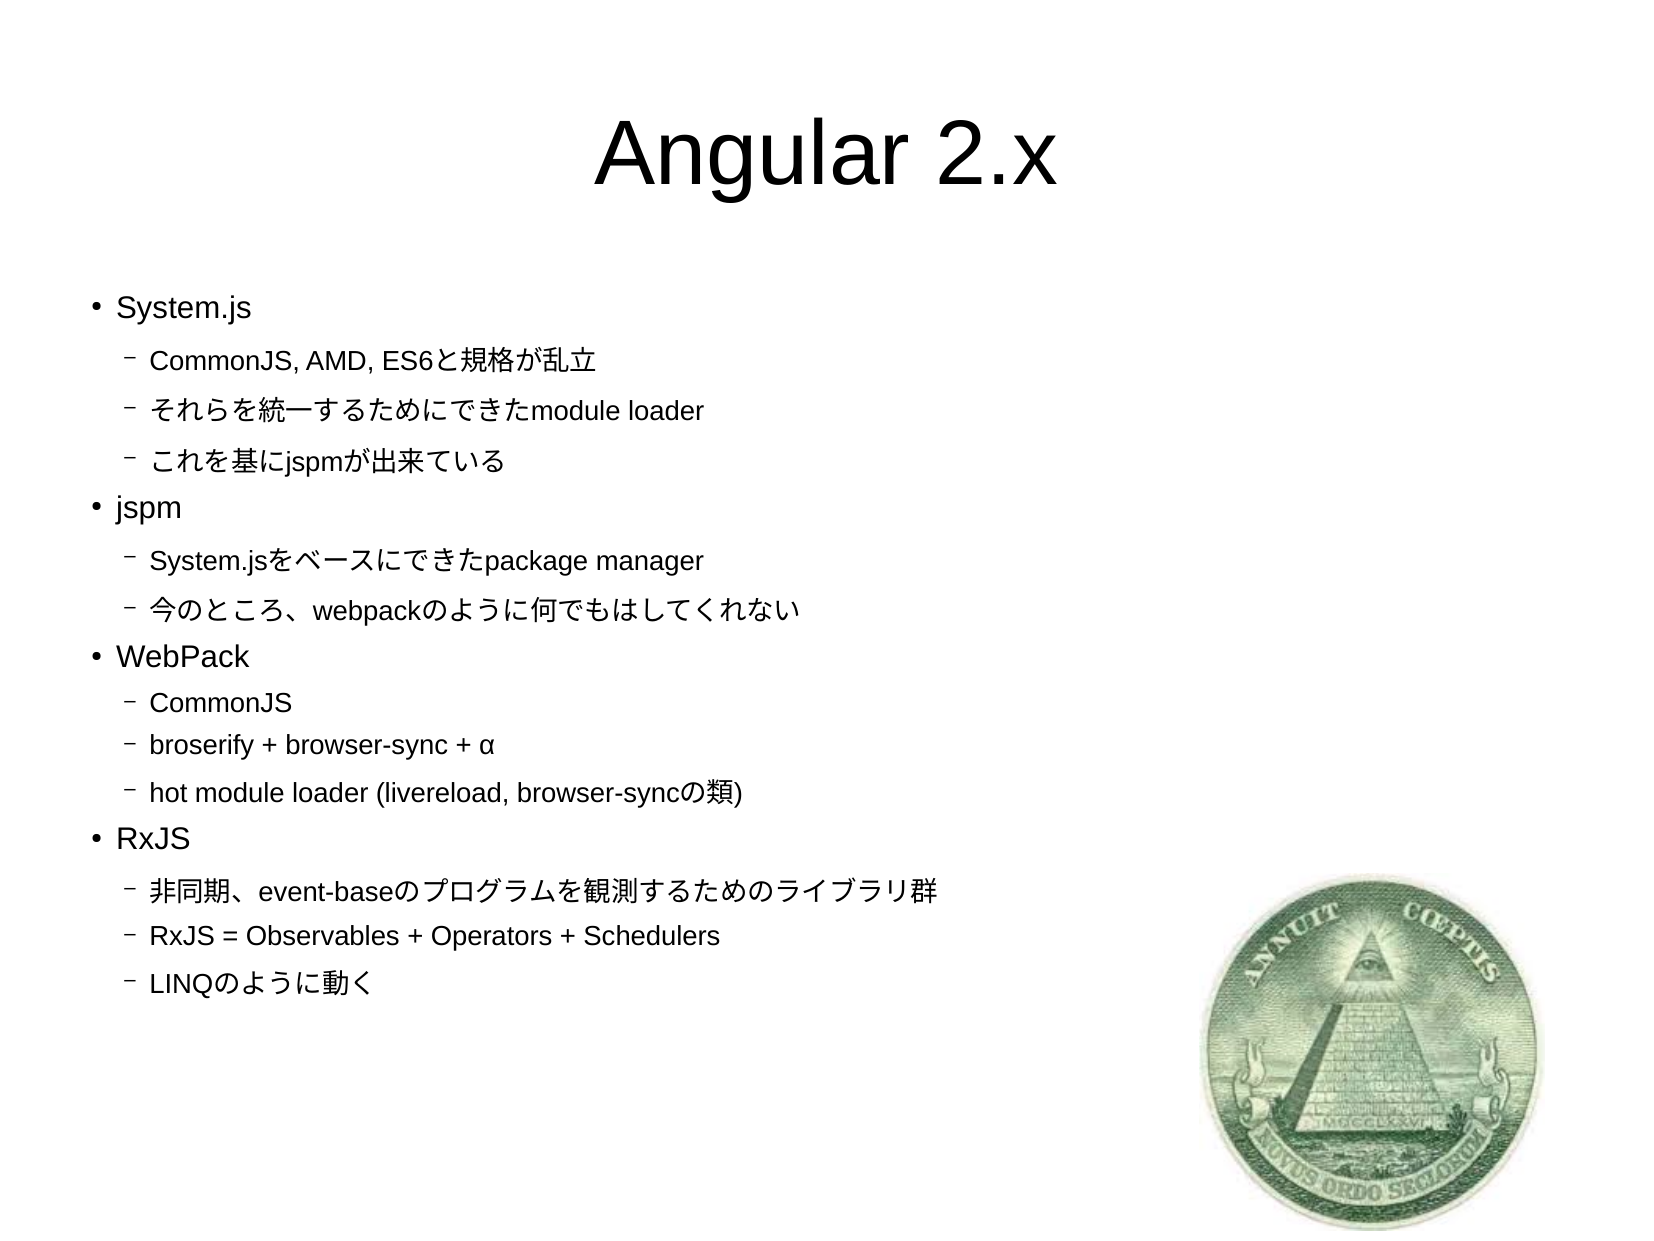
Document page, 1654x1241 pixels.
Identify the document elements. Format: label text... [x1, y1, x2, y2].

title Angular 2.x [82, 49, 1571, 257]
picture [1199, 873, 1545, 1231]
list System.js CommonJS, AMD, ES6と規格が乱立 それらを統一するためにできたmodule loader これを基にjspmが出来ている jspm System.jsをベースにできたpackage manager 今のところ、webpackのように何でもはしてくれない WebPack CommonJS broserify + browser-sync + α hot module loader (livereload, browser-syncの類) RxJS 非同期、event-baseのプログラムを観測するためのライブラリ群 RxJS = Observables + Operators + Schedulers LINQのように動く [82, 290, 1571, 1010]
